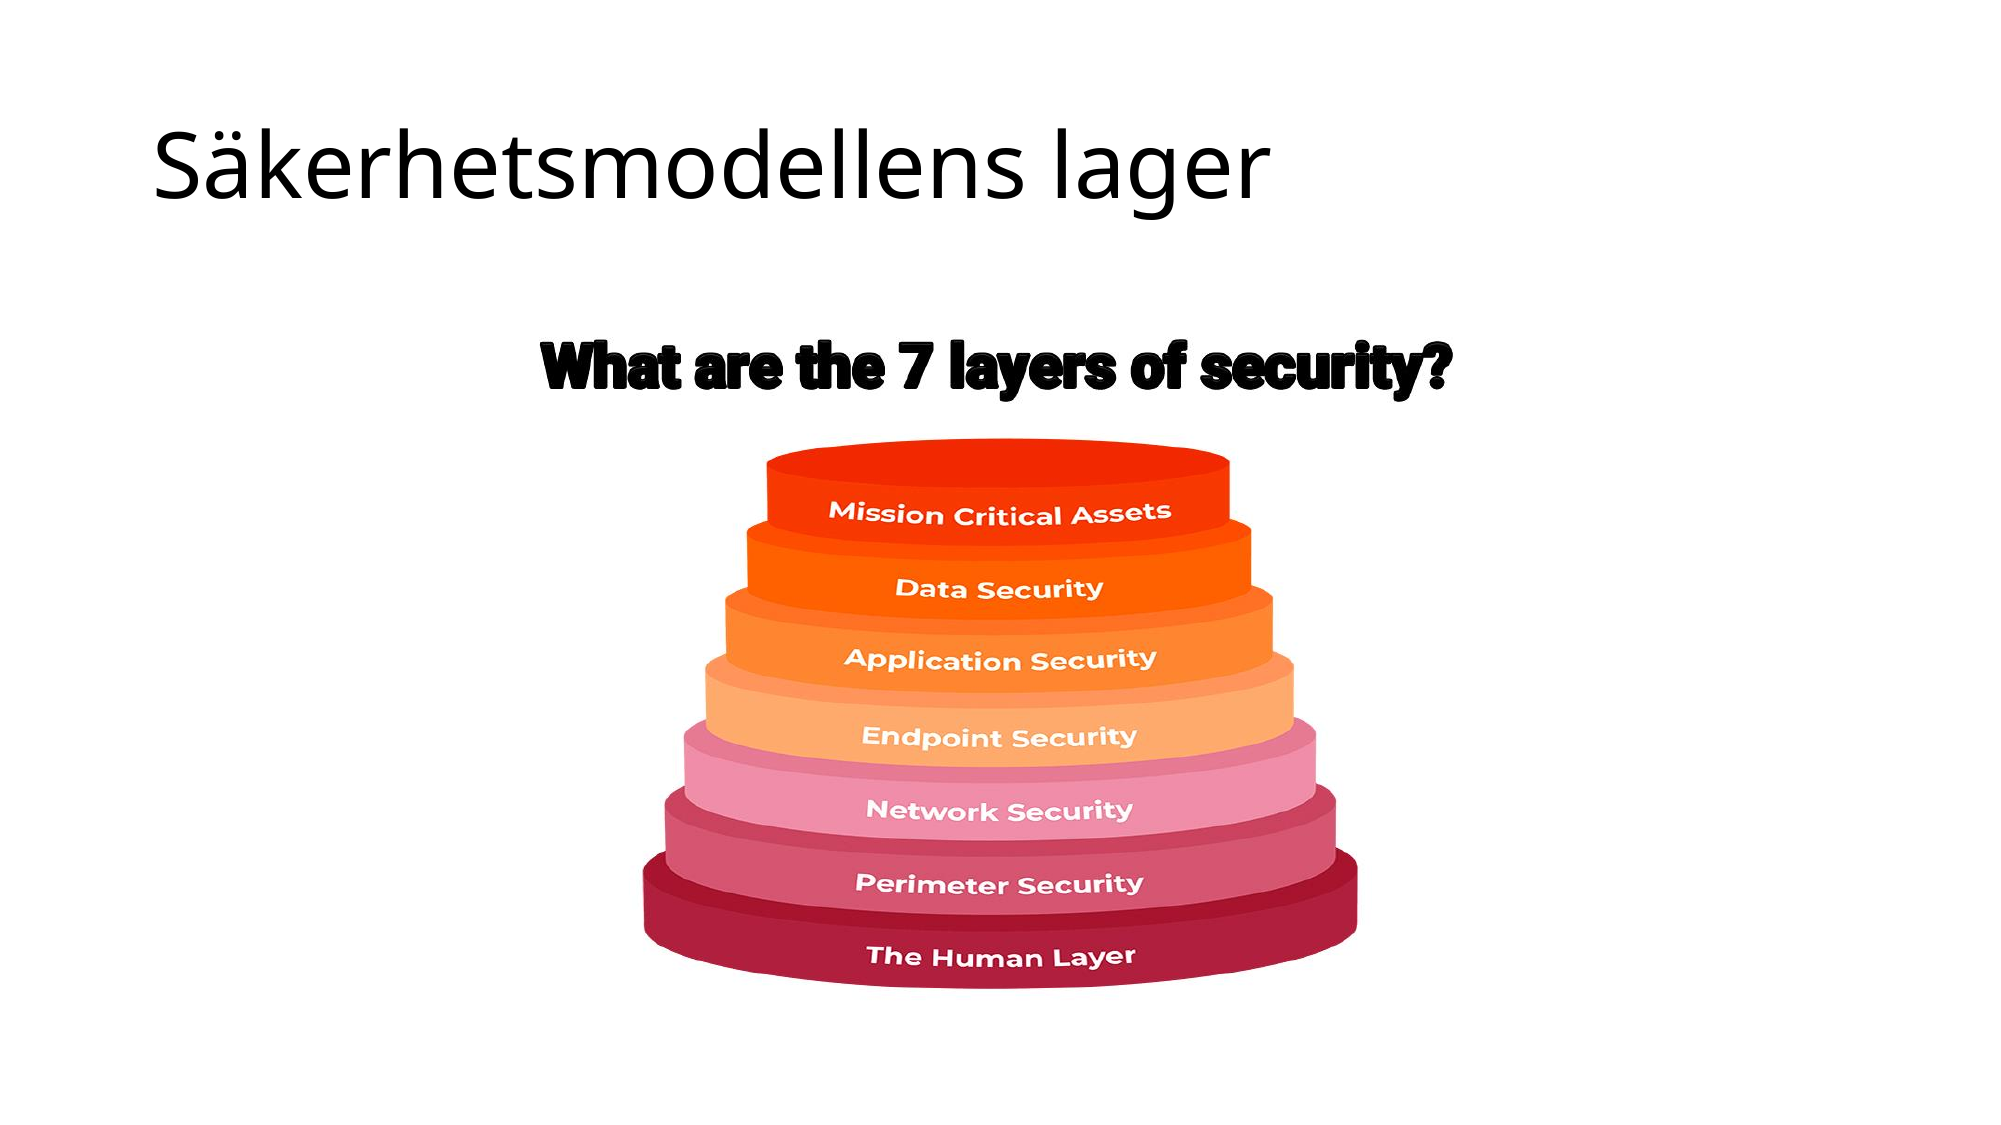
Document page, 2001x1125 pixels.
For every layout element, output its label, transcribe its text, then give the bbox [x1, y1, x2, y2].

picture [524, 299, 1476, 1014]
title Säkerhetsmodellens lager [137, 59, 1863, 278]
